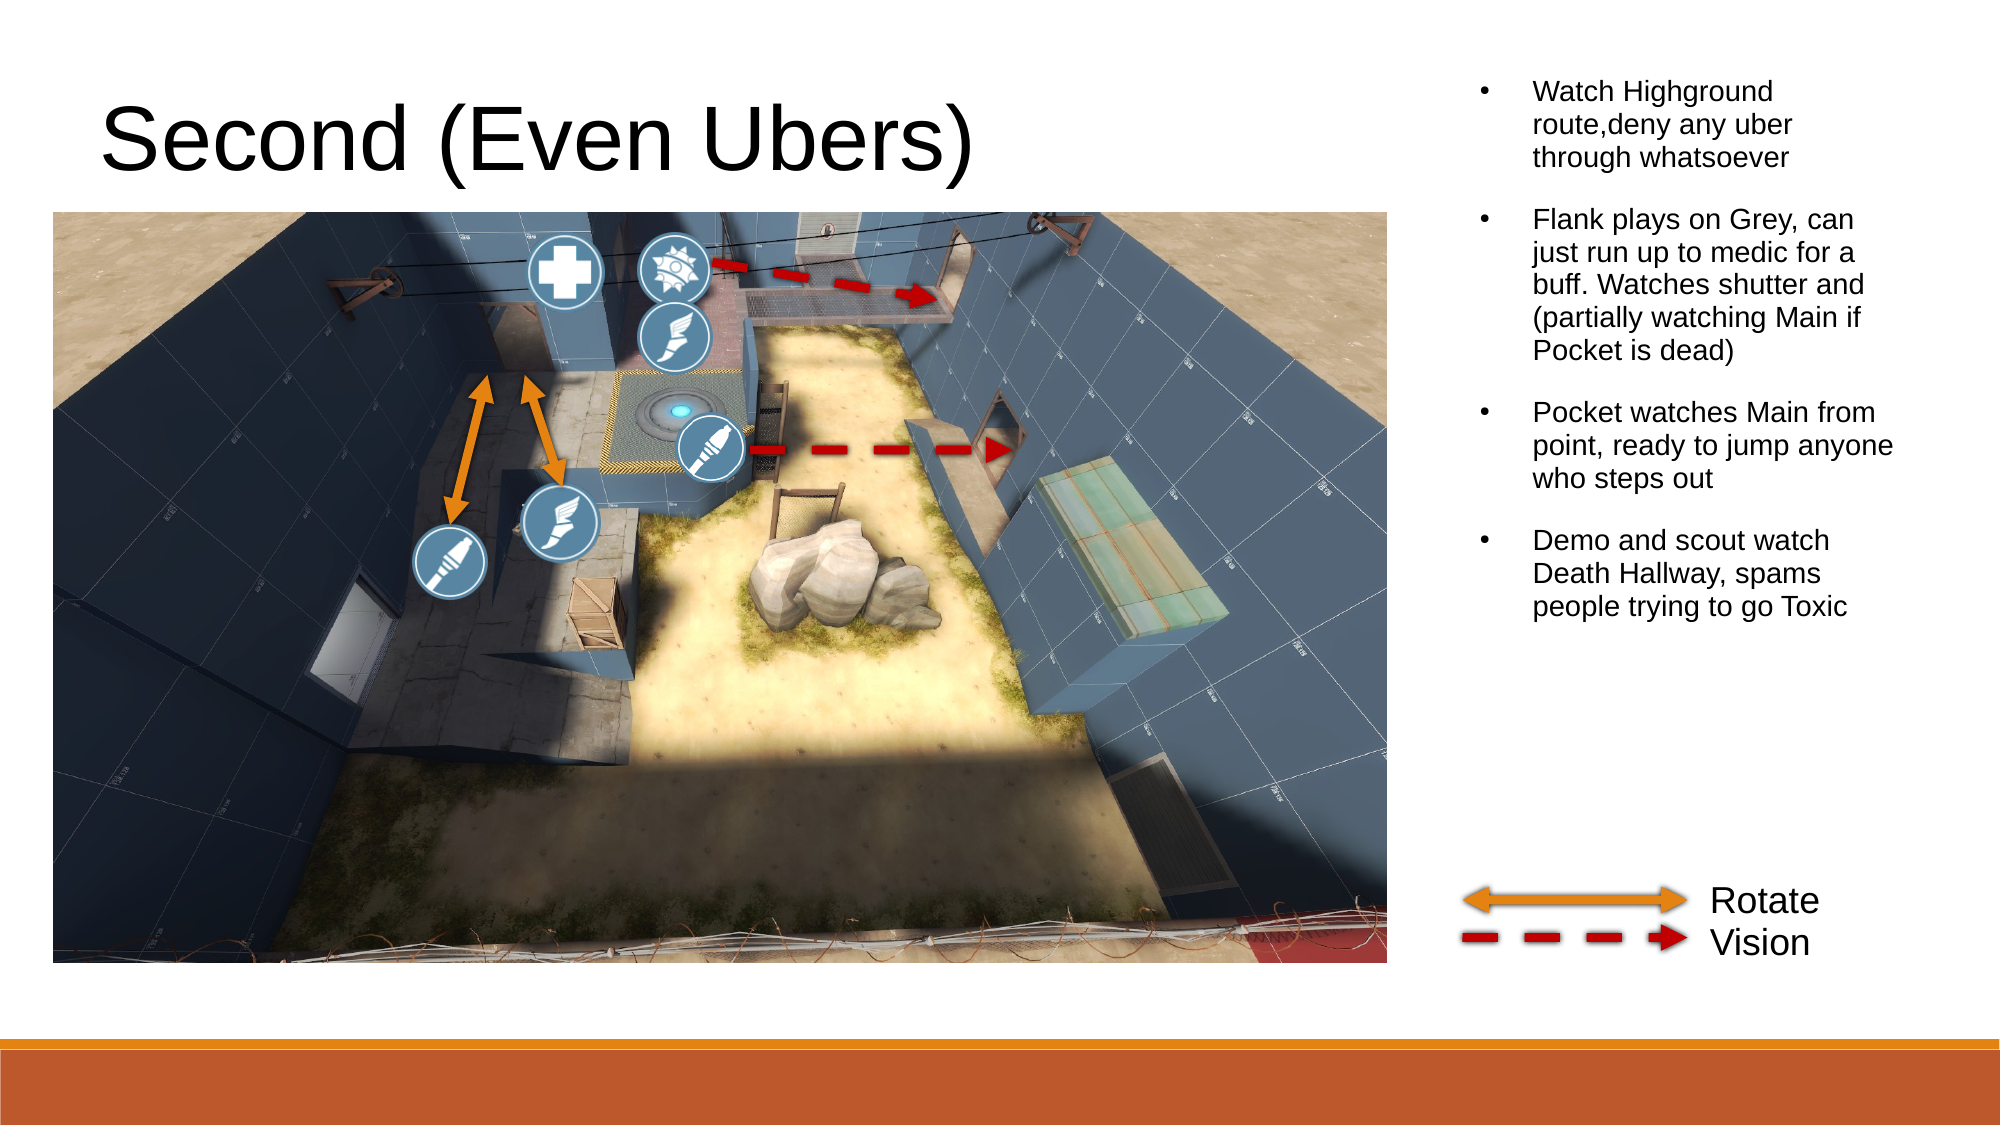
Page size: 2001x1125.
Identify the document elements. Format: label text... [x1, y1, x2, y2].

text_box Rotate Vision [1695, 872, 1835, 971]
title Second (Even Ubers) [99, 44, 1900, 233]
list Watch Highground route,deny any uber through whatsoever Flank plays on Grey, can just run up to medic for a buff. Watches shutter and (partially watching Main if Pocket is dead) Pocket watches Main from point, ready to jump anyone who steps out Demo and scout watch Death Hallway, spams people trying to go Toxic [1461, 75, 1900, 863]
picture [53, 212, 1387, 963]
